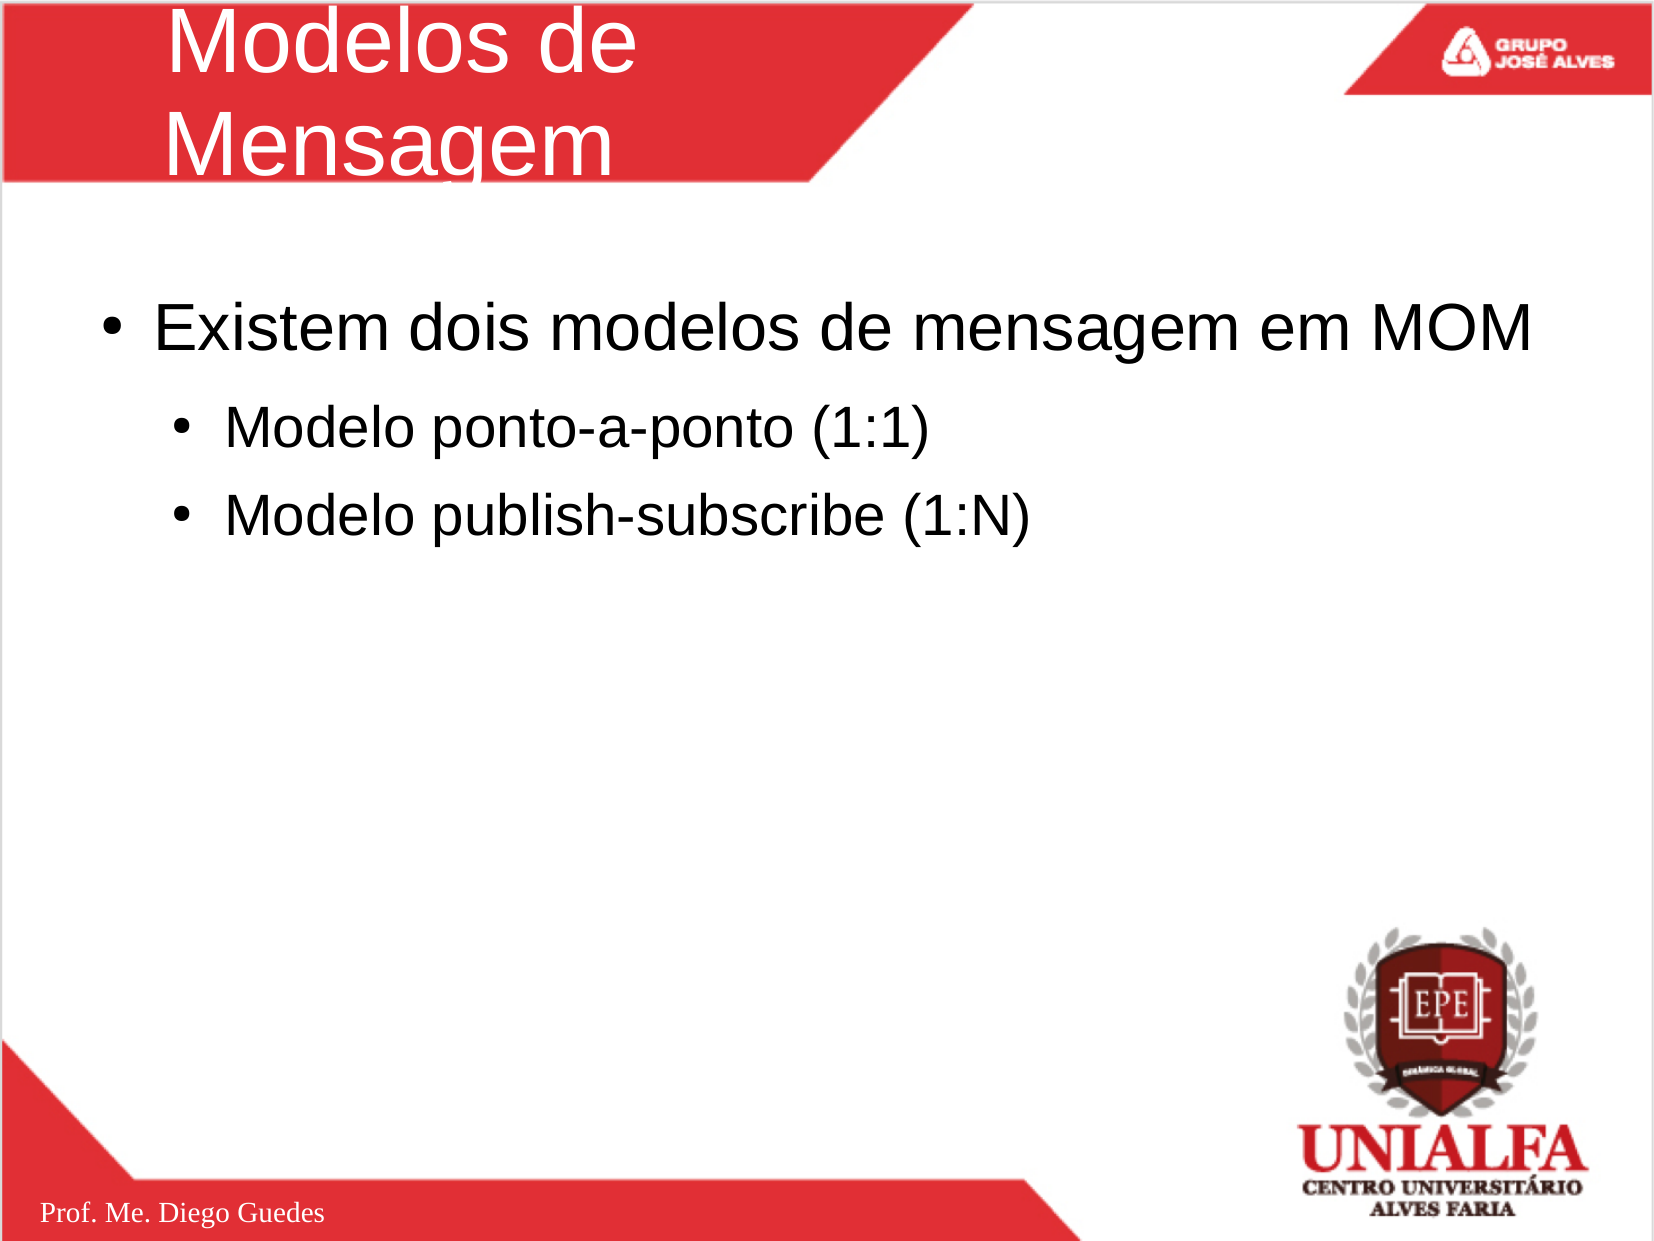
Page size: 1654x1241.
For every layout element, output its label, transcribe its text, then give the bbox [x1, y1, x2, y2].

picture [0, 0, 1654, 1241]
title Modelos de Mensagem [6, 0, 799, 195]
list Existem dois modelos de mensagem em MOM Modelo ponto-a-ponto (1:1) Modelo publish-subscribe (1:N) [82, 290, 1571, 1010]
